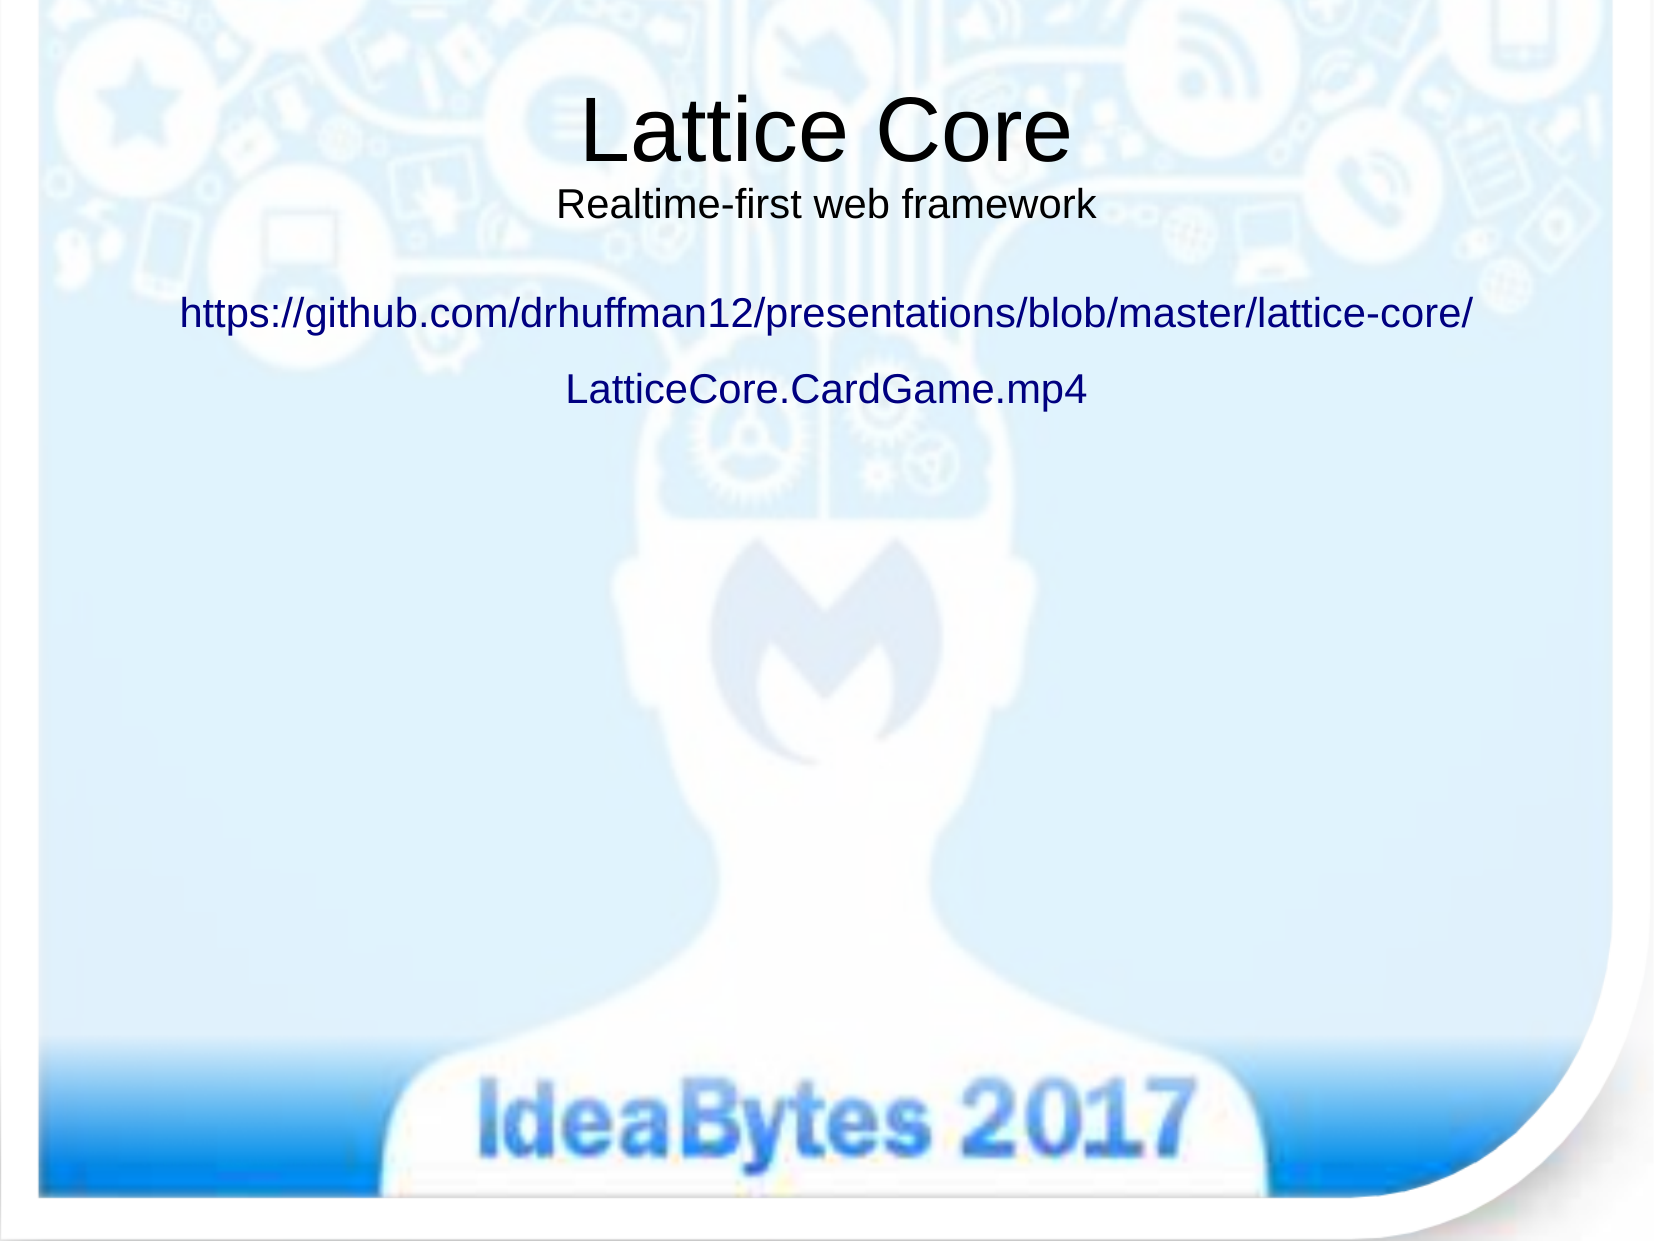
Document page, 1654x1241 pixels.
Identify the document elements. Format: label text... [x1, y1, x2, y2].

picture [0, 0, 1654, 1241]
list https://github.com/drhuffman12/presentations/blob/master/lattice-core/ LatticeCore.CardGame.mp4 [82, 290, 1571, 1010]
title Lattice Core Realtime-first web framework [82, 49, 1571, 257]
